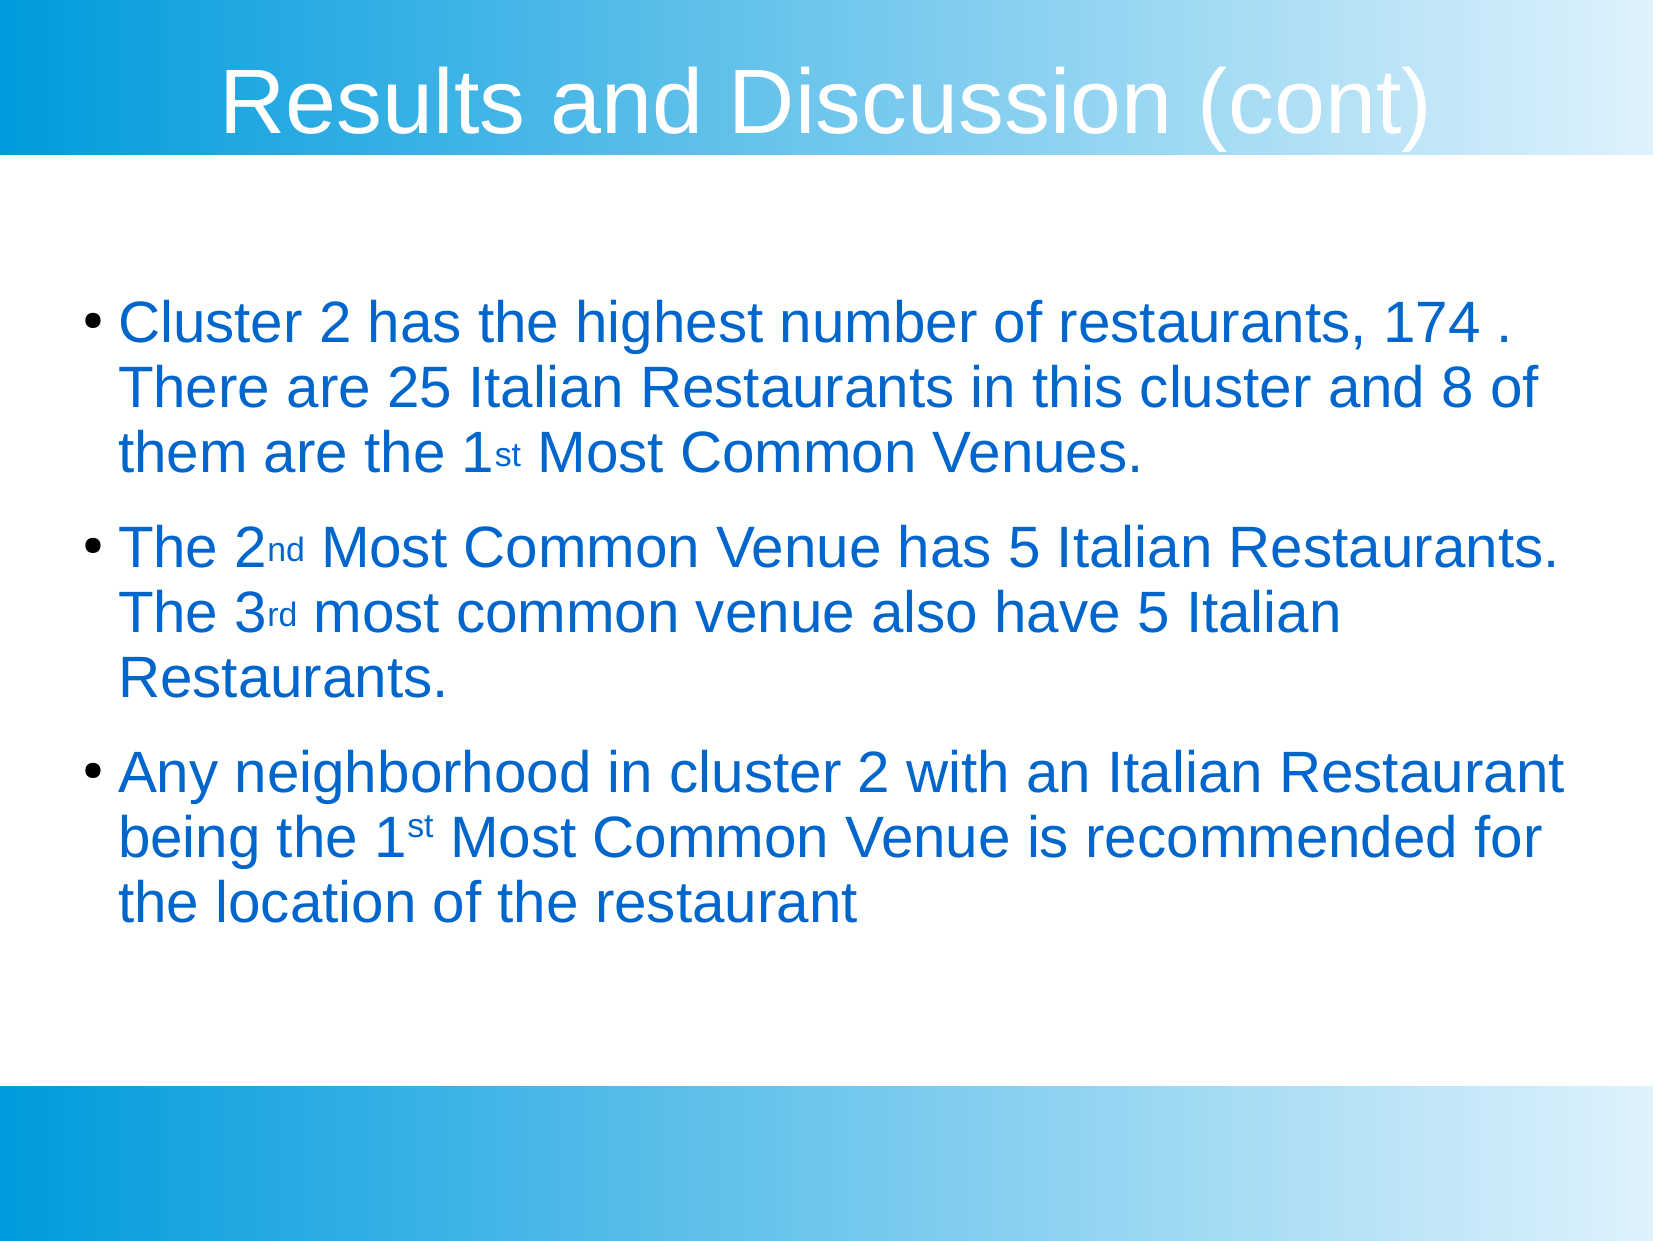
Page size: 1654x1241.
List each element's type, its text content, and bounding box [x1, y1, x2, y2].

list Cluster 2 has the highest number of restaurants, 174 . There are 25 Italian Restaurants in this cluster and 8 of them are the 1st Most Common Venues. The 2nd Most Common Venue has 5 Italian Restaurants. The 3rd most common venue also have 5 Italian Restaurants. Any neighborhood in cluster 2 with an Italian Restaurant being the 1st Most Common Venue is recommended for the location of the restaurant [82, 290, 1571, 1010]
title Results and Discussion (cont) [82, 49, 1571, 155]
